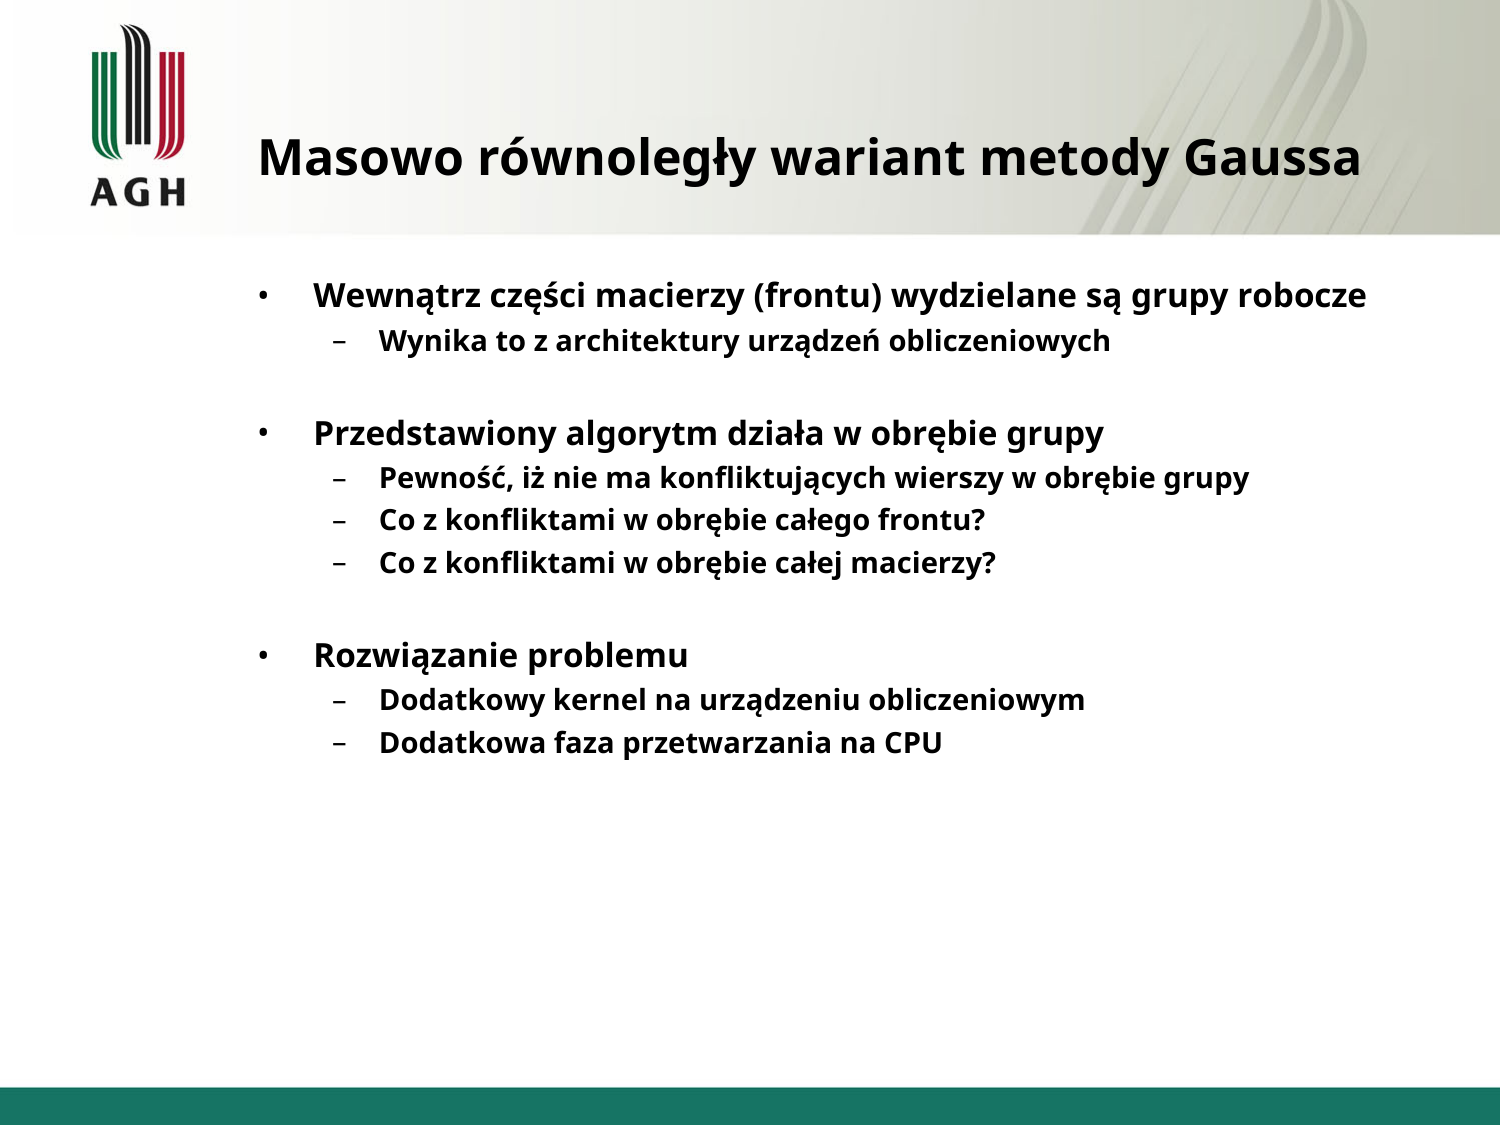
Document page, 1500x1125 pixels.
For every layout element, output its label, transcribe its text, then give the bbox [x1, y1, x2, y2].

picture [0, 0, 1500, 1125]
title Masowo równoległy wariant metody Gaussa [242, 78, 1425, 233]
list Wewnątrz części macierzy (frontu) wydzielane są grupy robocze Wynika to z architektury urządzeń obliczeniowych Przedstawiony algorytm działa w obrębie grupy Pewność, iż nie ma konfliktujących wierszy w obrębie grupy Co z konfliktami w obrębie całego frontu? Co z konfliktami w obrębie całej macierzy? Rozwiązanie problemu Dodatkowy kernel na urządzeniu obliczeniowym Dodatkowa faza przetwarzania na CPU [242, 267, 1425, 1005]
